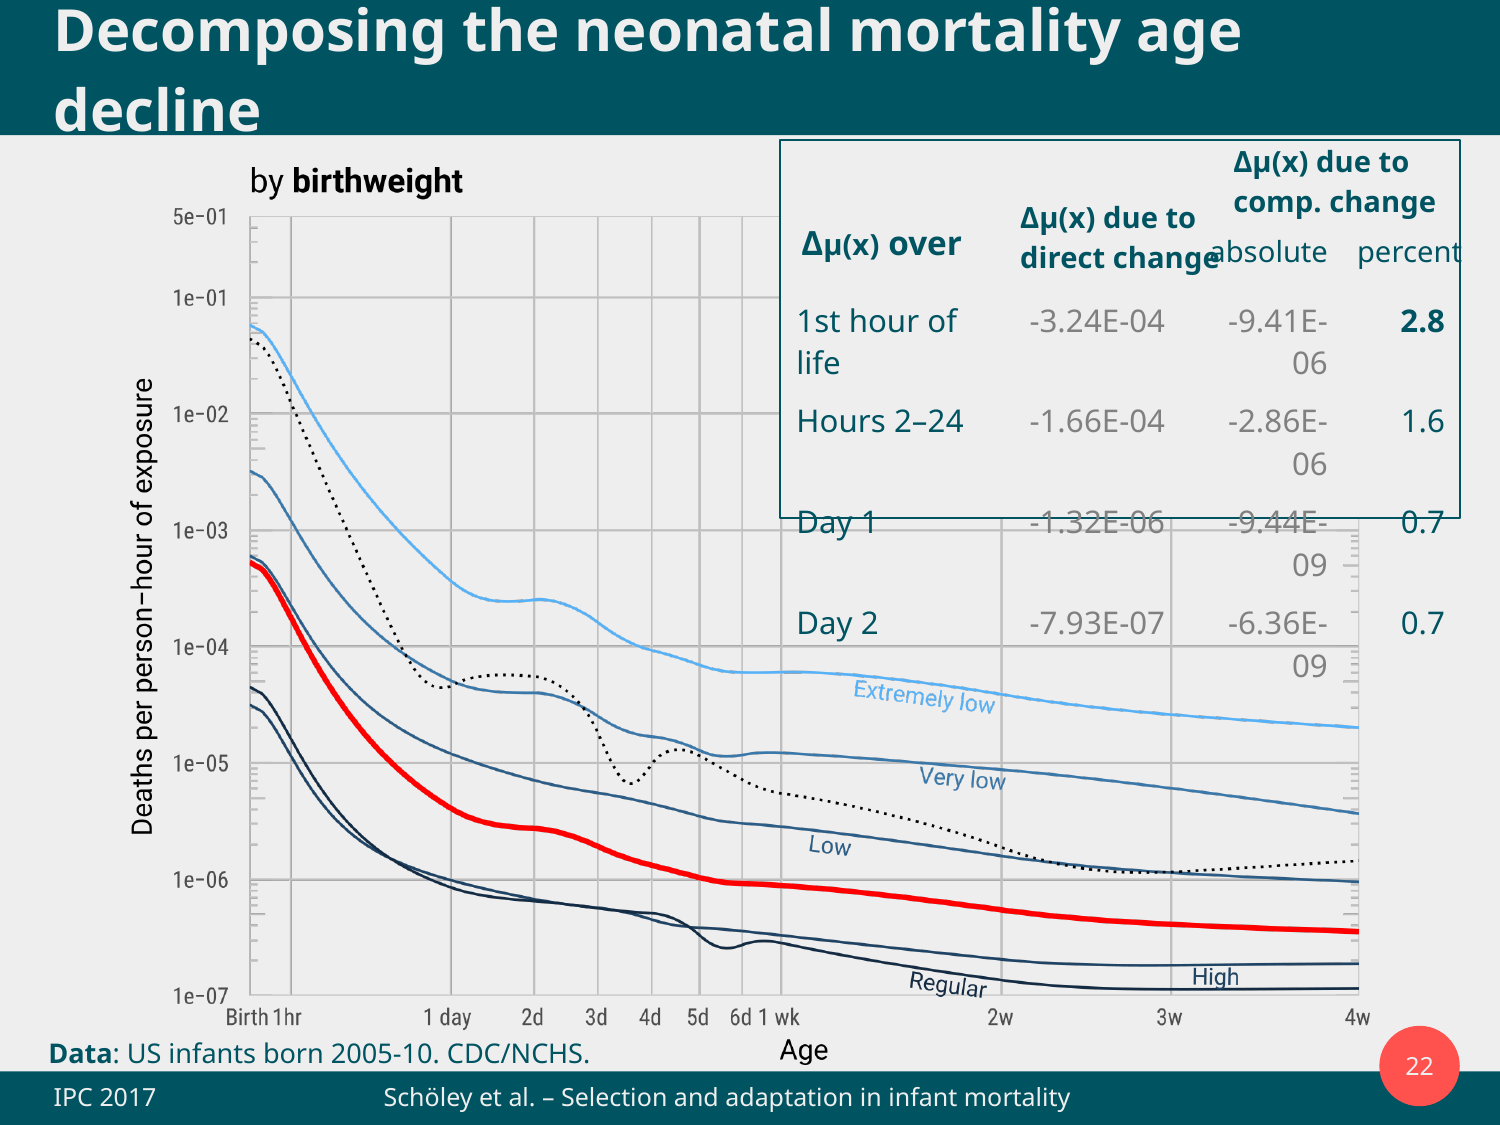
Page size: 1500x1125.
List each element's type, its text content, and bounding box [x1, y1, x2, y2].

table_header 2.8 [1343, 291, 1460, 392]
picture [130, 167, 1370, 1066]
table_cell -6.36E-09 [1180, 594, 1343, 695]
table_header 1st hour of life [782, 291, 1014, 392]
table_cell 0.7 [1343, 594, 1460, 695]
text_box Δµ(x) over [786, 212, 953, 272]
text_box [1413, 140, 1460, 223]
text_box absolute [1194, 223, 1325, 278]
table_cell -9.44E-09 [1180, 493, 1343, 594]
table_cell 1.6 [1343, 392, 1460, 493]
text_box [779, 140, 1460, 518]
table_cell Hours 2–24 [782, 392, 1014, 493]
table_cell -7.93E-07 [1014, 594, 1180, 695]
table_cell 0.7 [1343, 493, 1460, 594]
table_cell -2.86E-06 [1180, 392, 1343, 493]
table_header -3.24E-04 [1014, 291, 1180, 392]
table_header -9.41E-06 [1180, 291, 1343, 392]
text_box Data: US infants born 2005-10. CDC/NCHS. [33, 1026, 931, 1078]
table_cell Day 1 [782, 493, 1014, 594]
table_cell -1.32E-06 [1014, 493, 1180, 594]
text_box percent [1342, 223, 1460, 278]
table_cell Day 2 [782, 594, 1014, 695]
text_box Δµ(x) due to direct change [1005, 190, 1195, 283]
title Decomposing the neonatal mortality age decline [53, 0, 1447, 141]
table_cell -1.66E-04 [1014, 392, 1180, 493]
text_box Δµ(x) due to comp. change [1218, 133, 1413, 227]
